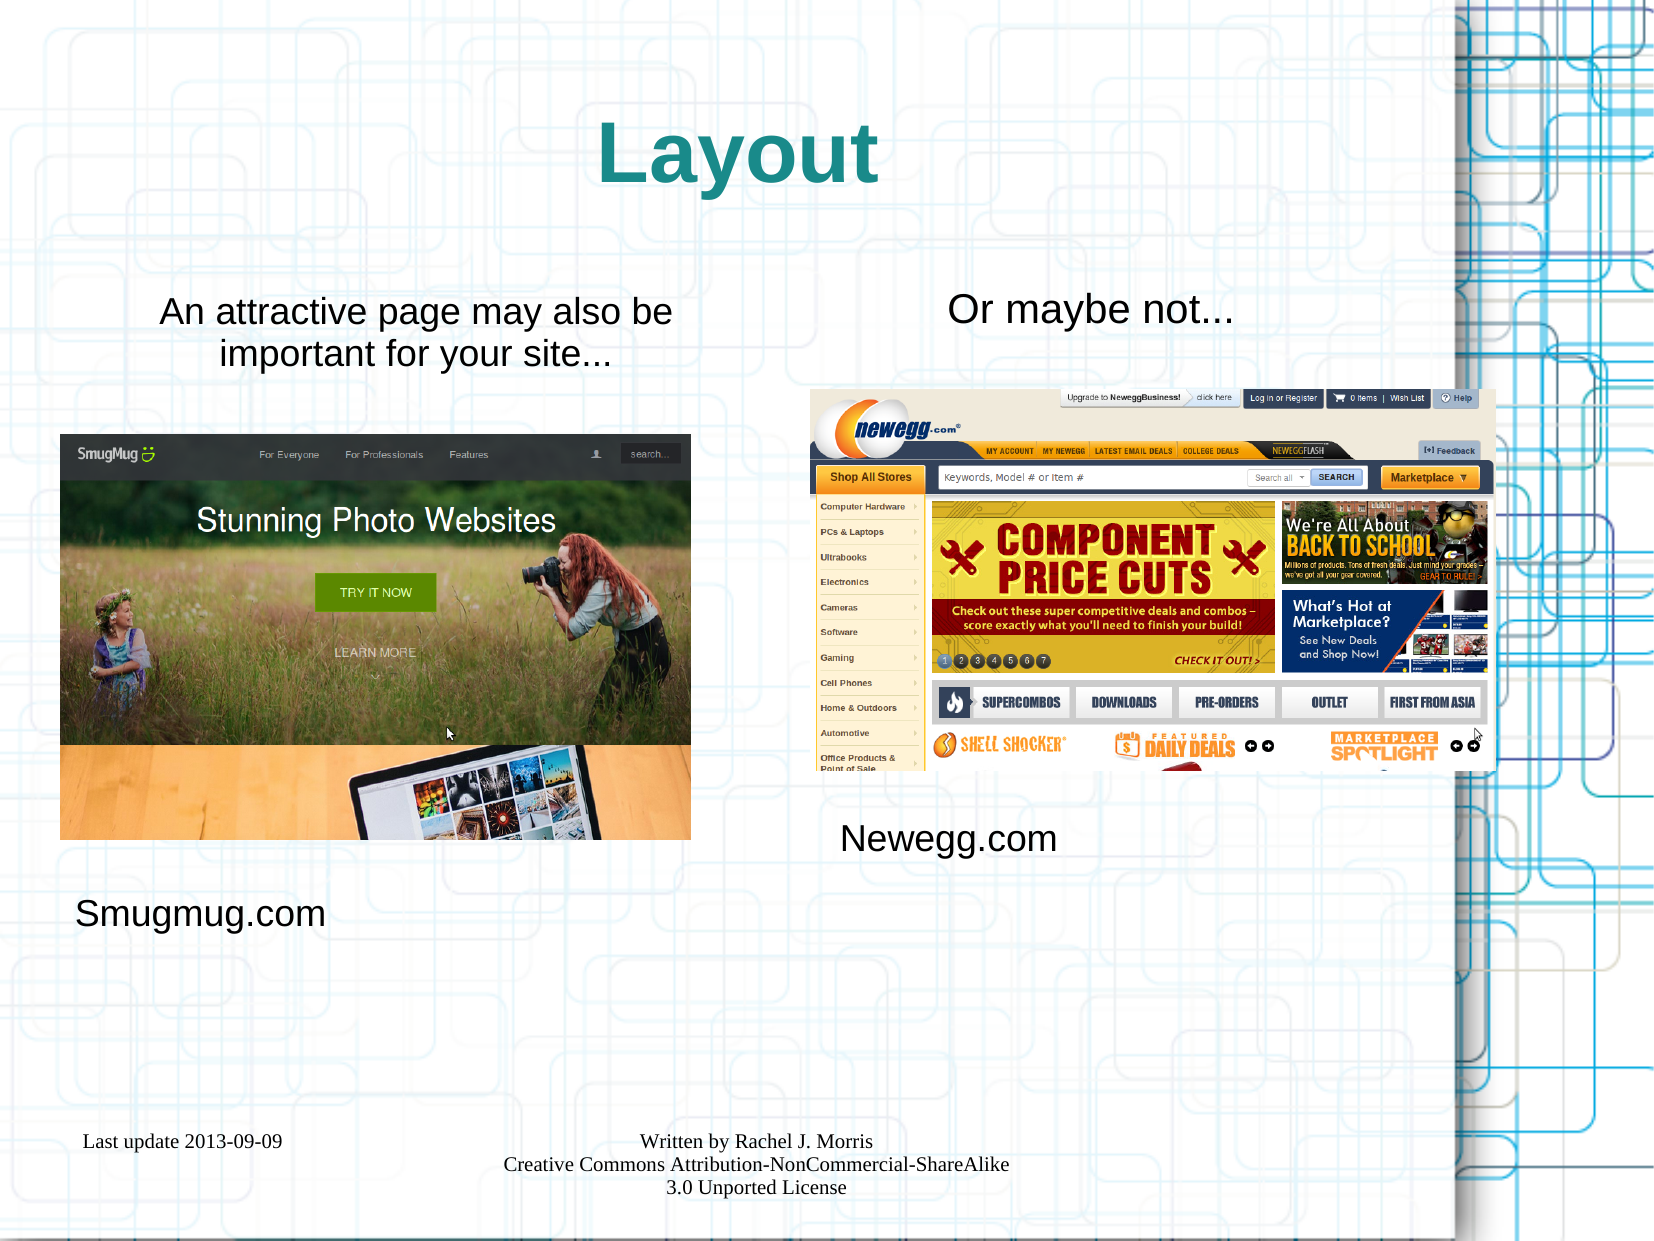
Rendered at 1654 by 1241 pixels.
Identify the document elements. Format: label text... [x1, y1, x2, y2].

list An attractive page may also be important for your site... [82, 290, 751, 1010]
text_box Smugmug.com [60, 885, 661, 942]
text_box Newegg.com [825, 810, 1426, 867]
list Or maybe not... [757, 285, 1426, 1006]
picture [0, 0, 1654, 1241]
title Layout [59, 49, 1418, 257]
